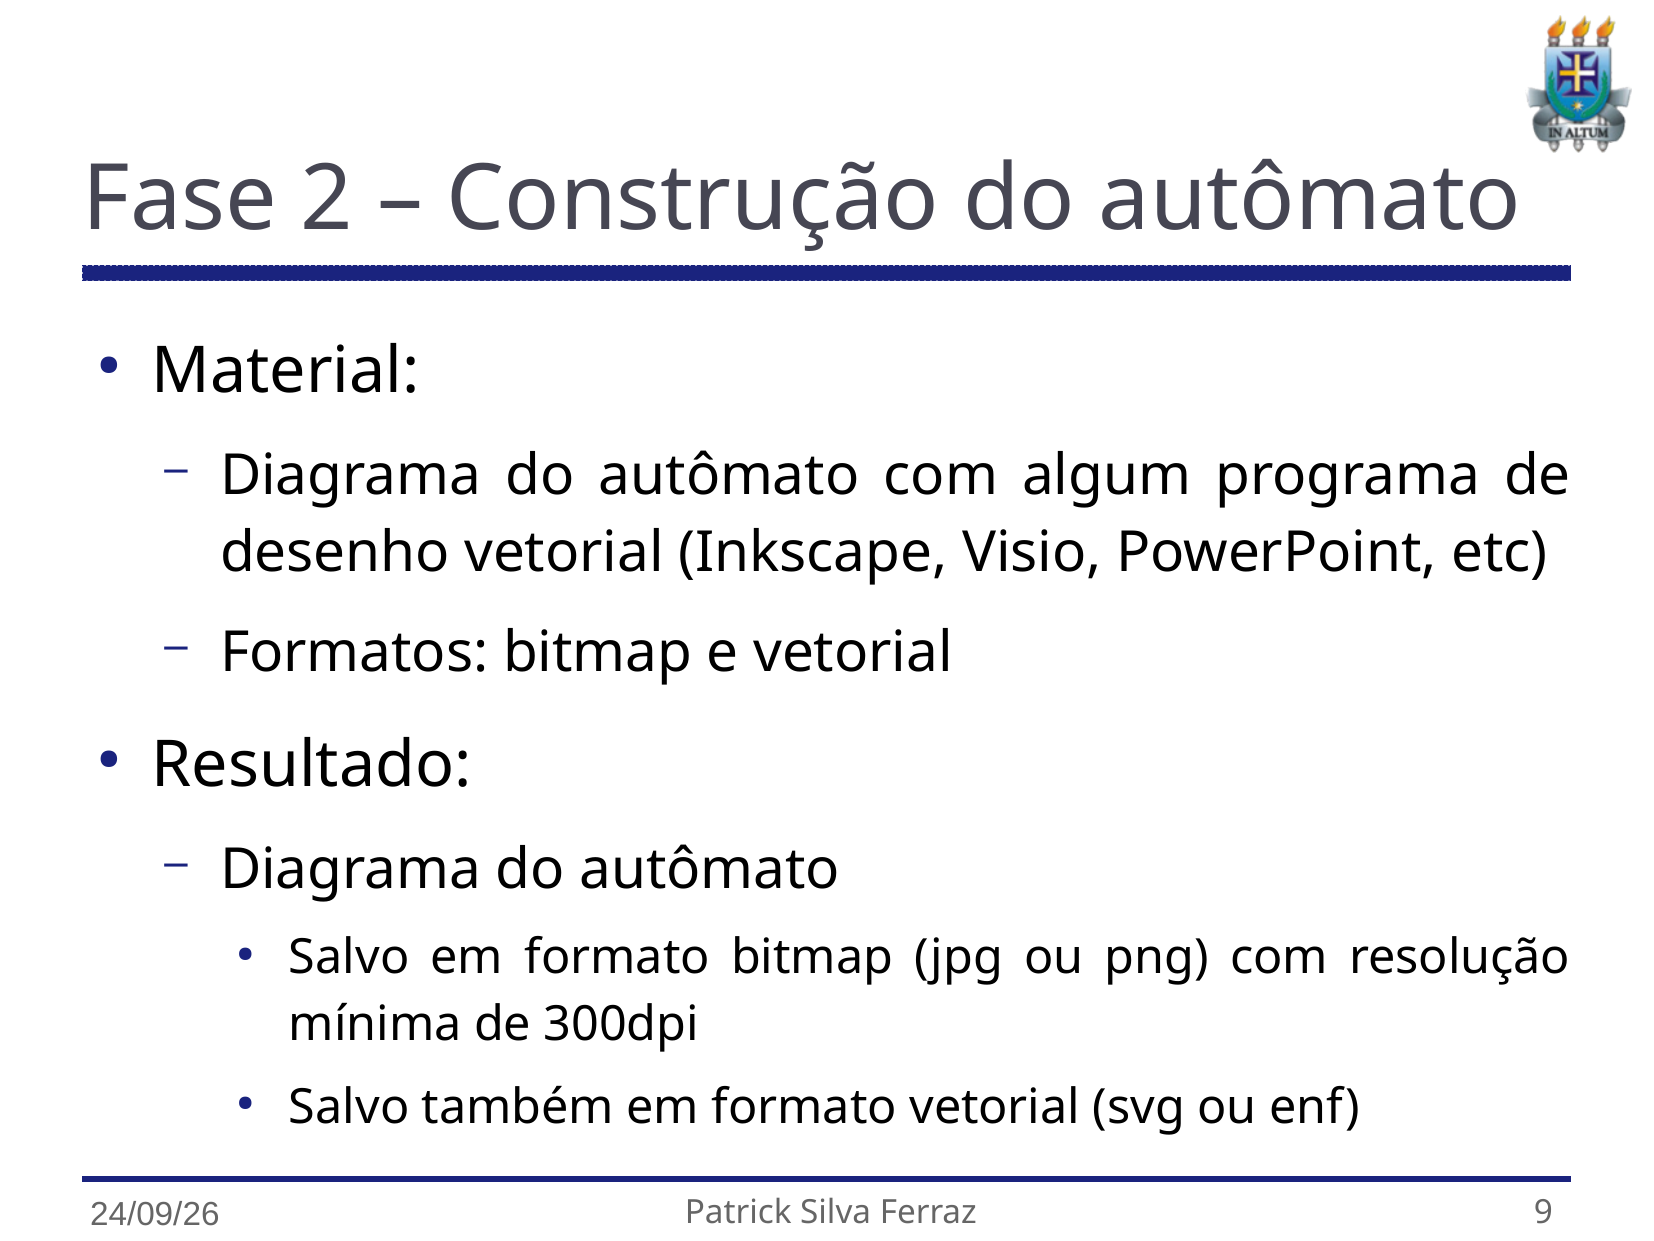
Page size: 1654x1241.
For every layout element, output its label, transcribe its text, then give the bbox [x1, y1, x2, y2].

list Material: Diagrama do autômato com algum programa de desenho vetorial (Inkscape, Visio, PowerPoint, etc) Formatos: bitmap e vetorial Resultado: Diagrama do autômato Salvo em formato bitmap (jpg ou png) com resolução mínima de 300dpi Salvo também em formato vetorial (svg ou enf) [82, 290, 1571, 1171]
picture [1571, 15, 1632, 153]
title Fase 2 – Construção do autômato [82, 11, 1571, 257]
